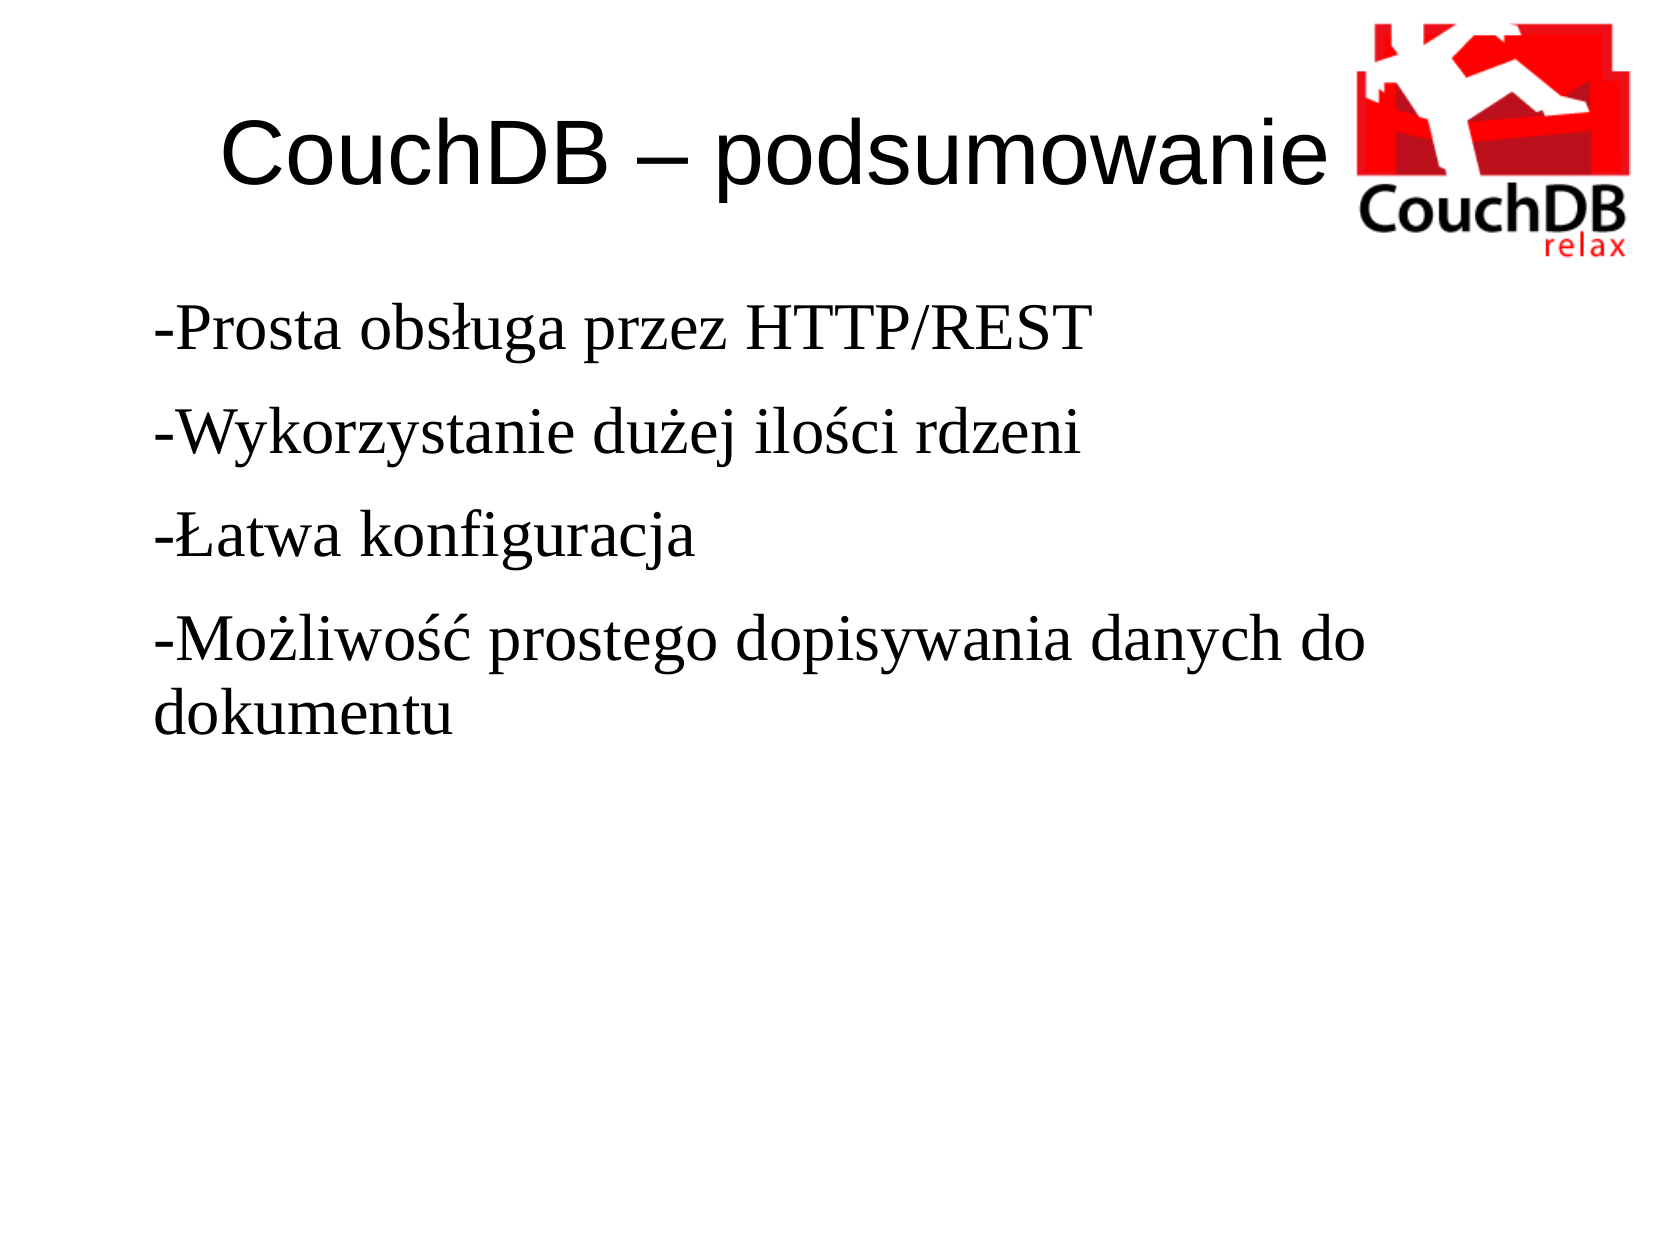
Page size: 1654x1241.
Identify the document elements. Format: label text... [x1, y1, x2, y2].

picture [1356, 23, 1631, 258]
list -Prosta obsługa przez HTTP/REST -Wykorzystanie dużej ilości rdzeni -Łatwa konfiguracja -Możliwość prostego dopisywania danych do dokumentu [82, 290, 1538, 1010]
title CouchDB – podsumowanie [82, 49, 1356, 257]
